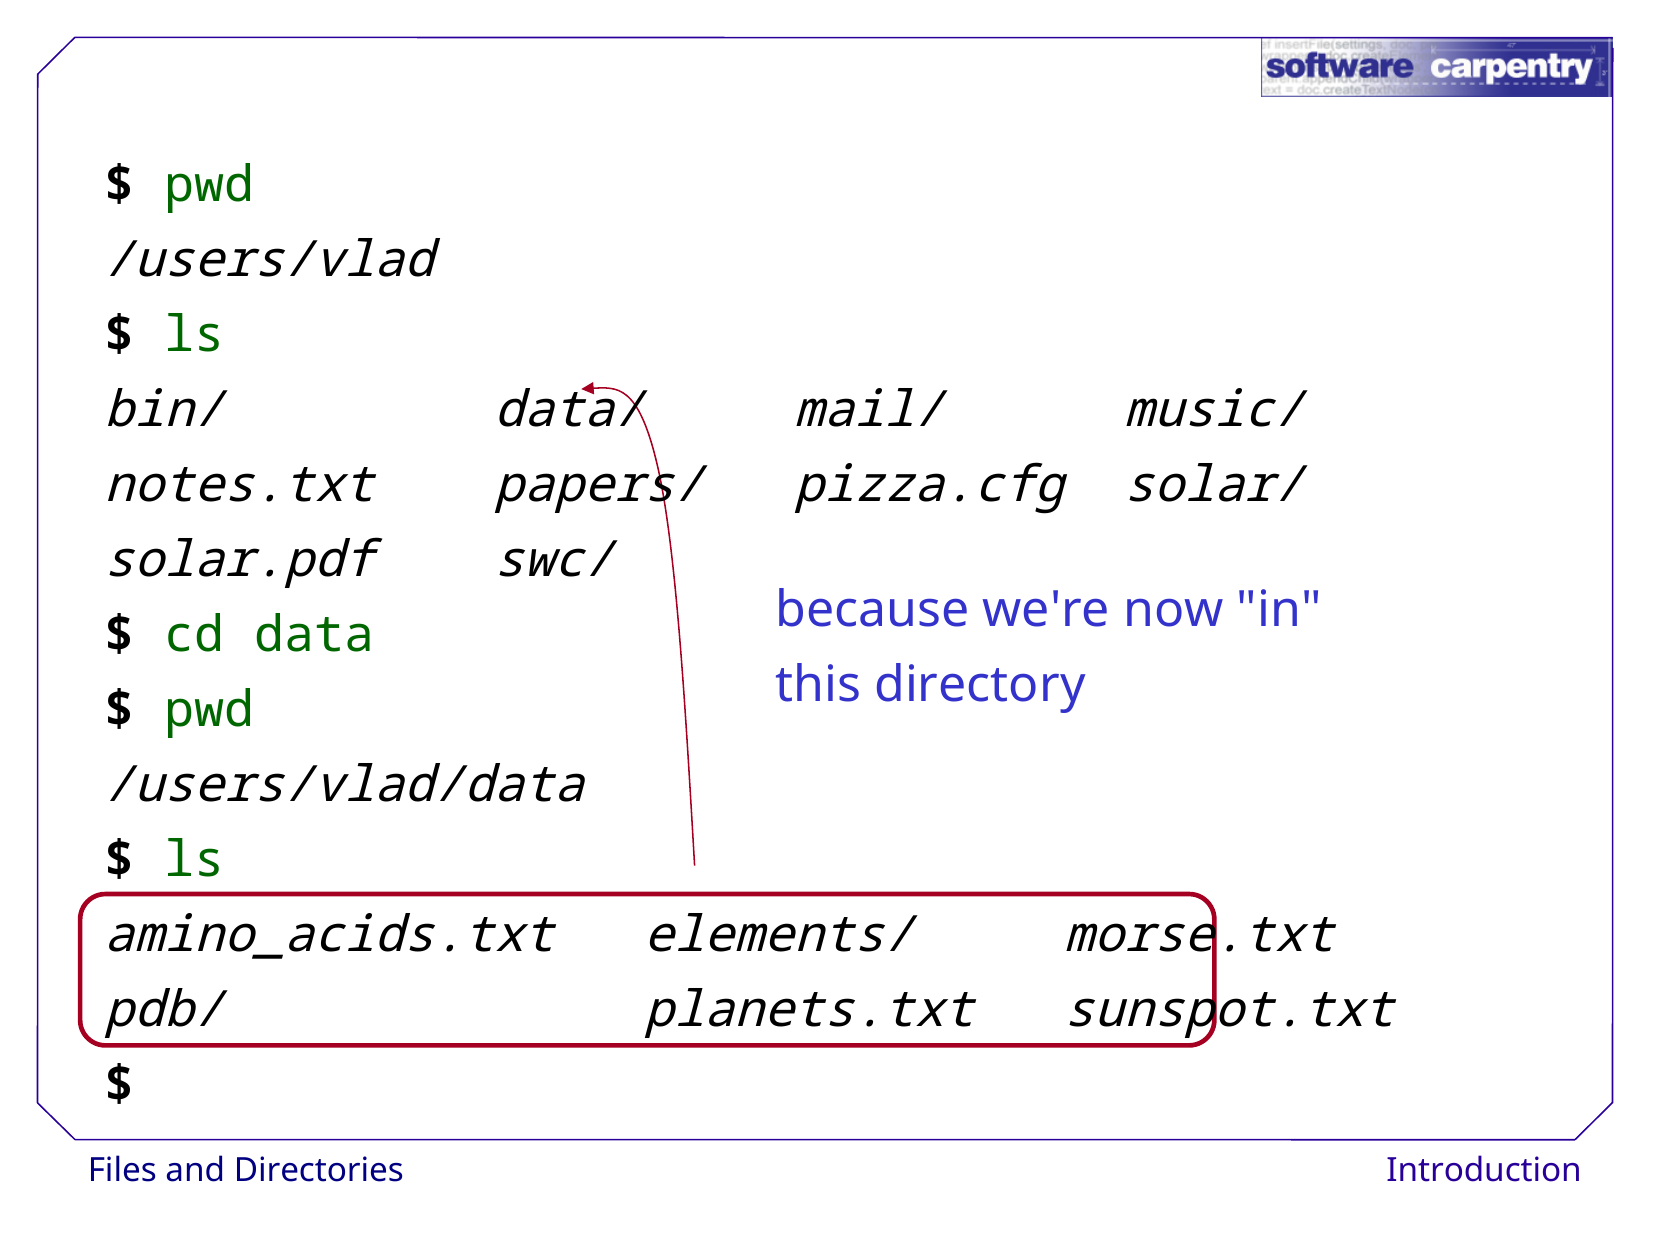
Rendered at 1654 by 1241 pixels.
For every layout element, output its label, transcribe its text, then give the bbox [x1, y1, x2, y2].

text_box $ pwd /users/vlad $ ls bin/ data/ mail/ music/ notes.txt papers/ pizza.cfg solar/ solar.pdf swc/ $ cd data $ pwd /users/vlad/data $ ls amino_acids.txt elements/ morse.txt pdb/ planets.txt sunspot.txt $ [89, 128, 1512, 1037]
picture [1261, 39, 1613, 97]
